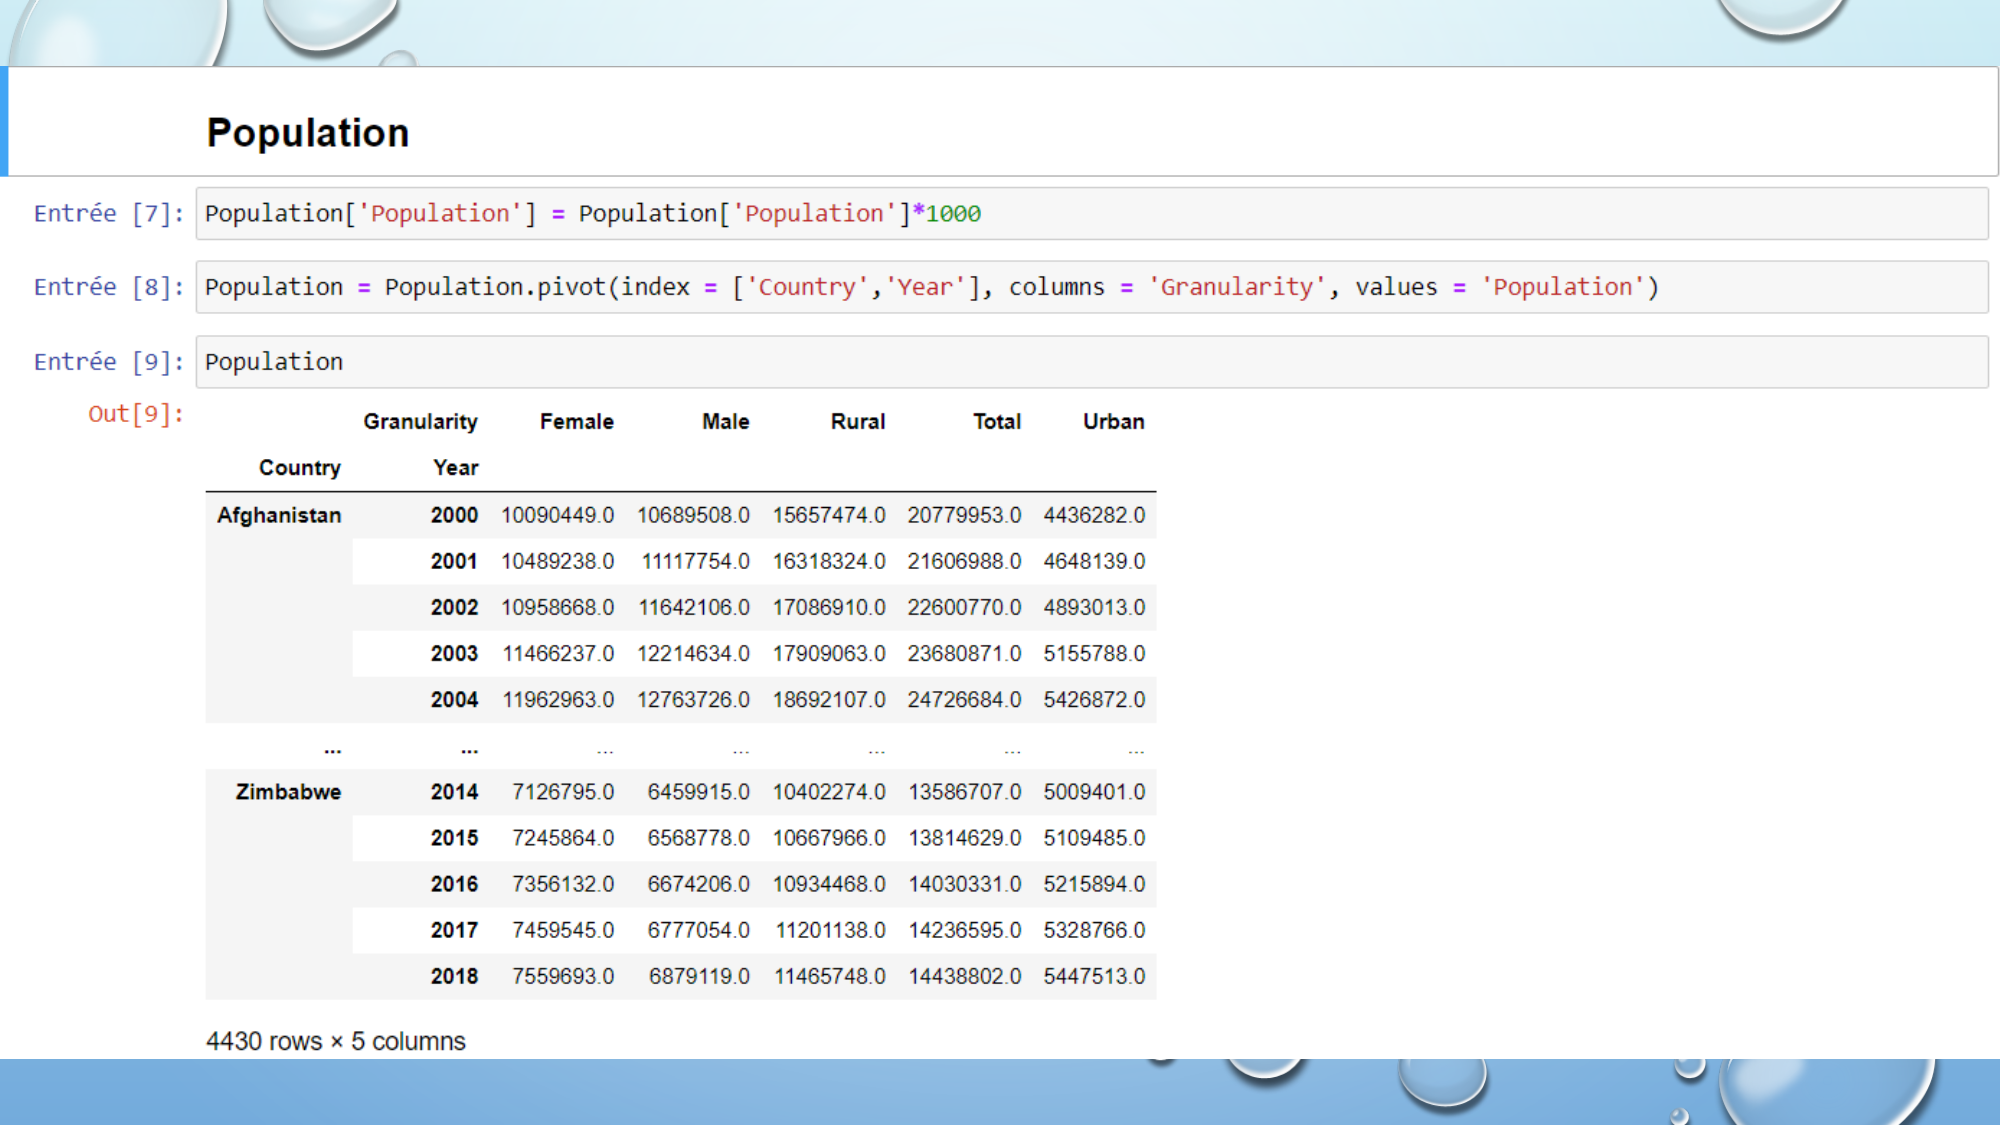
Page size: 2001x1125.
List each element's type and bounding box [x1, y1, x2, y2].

picture [0, 66, 2000, 1059]
